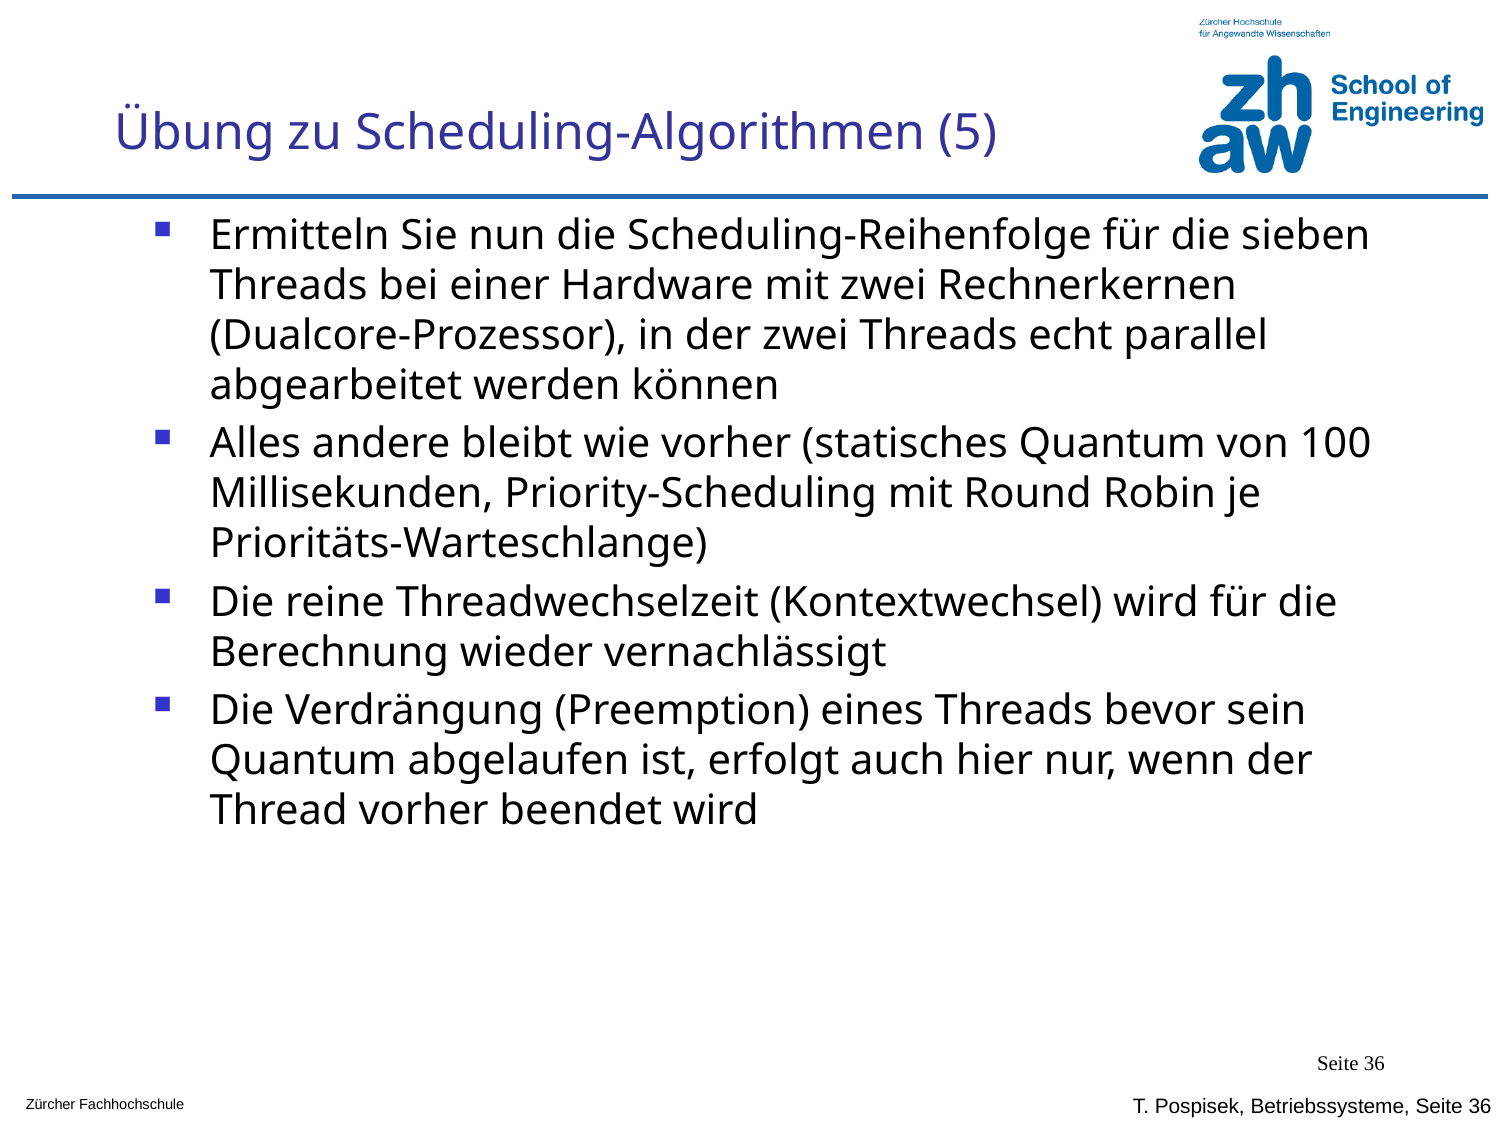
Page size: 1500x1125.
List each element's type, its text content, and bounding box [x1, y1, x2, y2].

text_box Seite <number> [1087, 1024, 1400, 1100]
title Übung zu Scheduling-Algorithmen (5) [99, 54, 1379, 168]
list Ermitteln Sie nun die Scheduling-Reihenfolge für die sieben Threads bei einer Hardware mit zwei Rechnerkernen (Dualcore-Prozessor), in der zwei Threads echt parallel abgearbeitet werden können Alles andere bleibt wie vorher (statisches Quantum von 100 Millisekunden, Priority-Scheduling mit Round Robin je Prioritäts-Warteschlange) Die reine Threadwechselzeit (Kontextwechsel) wird für die Berechnung wieder vernachlässigt Die Verdrängung (Preemption) eines Threads bevor sein Quantum abgelaufen ist, erfolgt auch hier nur, wenn der Thread vorher beendet wird [138, 200, 1412, 327]
picture [1199, 19, 1483, 173]
